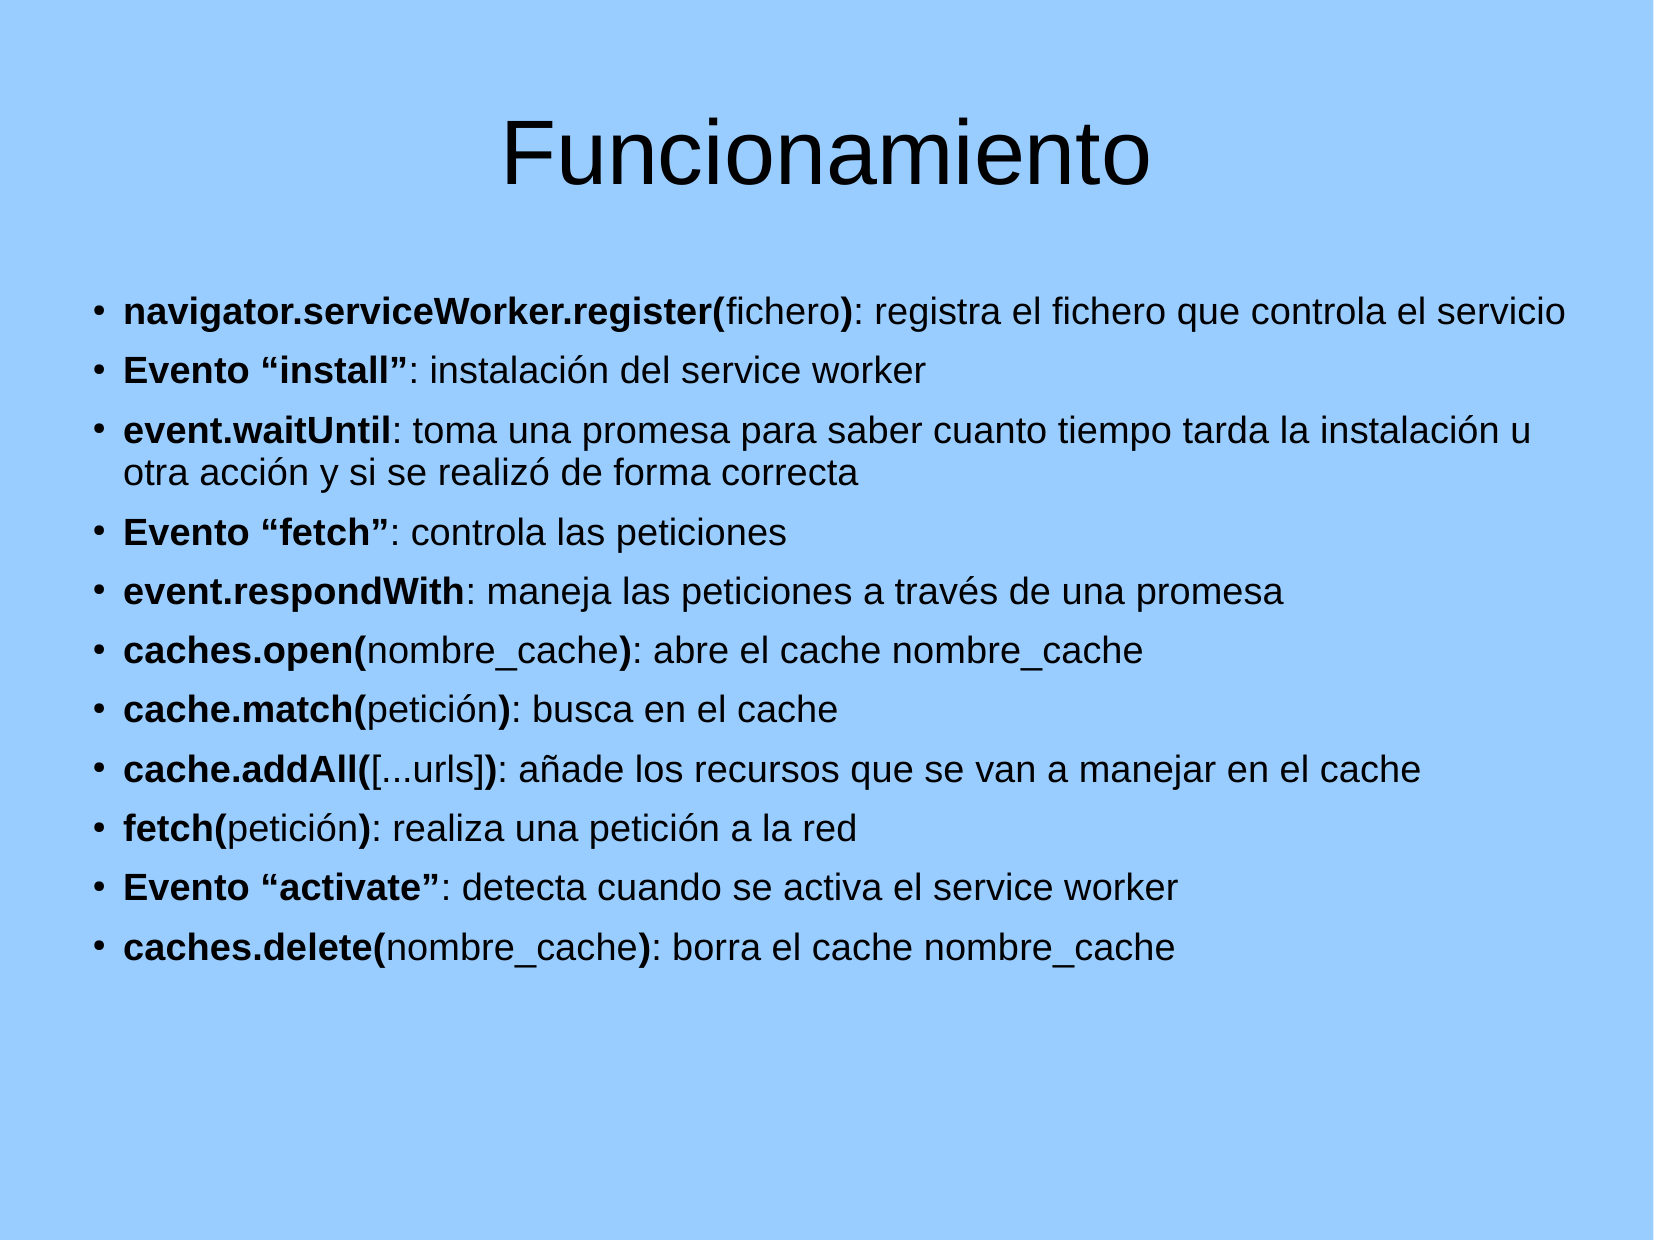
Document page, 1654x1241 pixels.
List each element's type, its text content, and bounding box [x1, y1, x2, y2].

title Funcionamiento [82, 49, 1571, 257]
list navigator.serviceWorker.register(fichero): registra el fichero que controla el servicio Evento “install”: instalación del service worker event.waitUntil: toma una promesa para saber cuanto tiempo tarda la instalación u otra acción y si se realizó de forma correcta Evento “fetch”: controla las peticiones event.respondWith: maneja las peticiones a través de una promesa caches.open(nombre_cache): abre el cache nombre_cache cache.match(petición): busca en el cache cache.addAll([...urls]): añade los recursos que se van a manejar en el cache fetch(petición): realiza una petición a la red Evento “activate”: detecta cuando se activa el service worker caches.delete(nombre_cache): borra el cache nombre_cache [82, 290, 1571, 1010]
